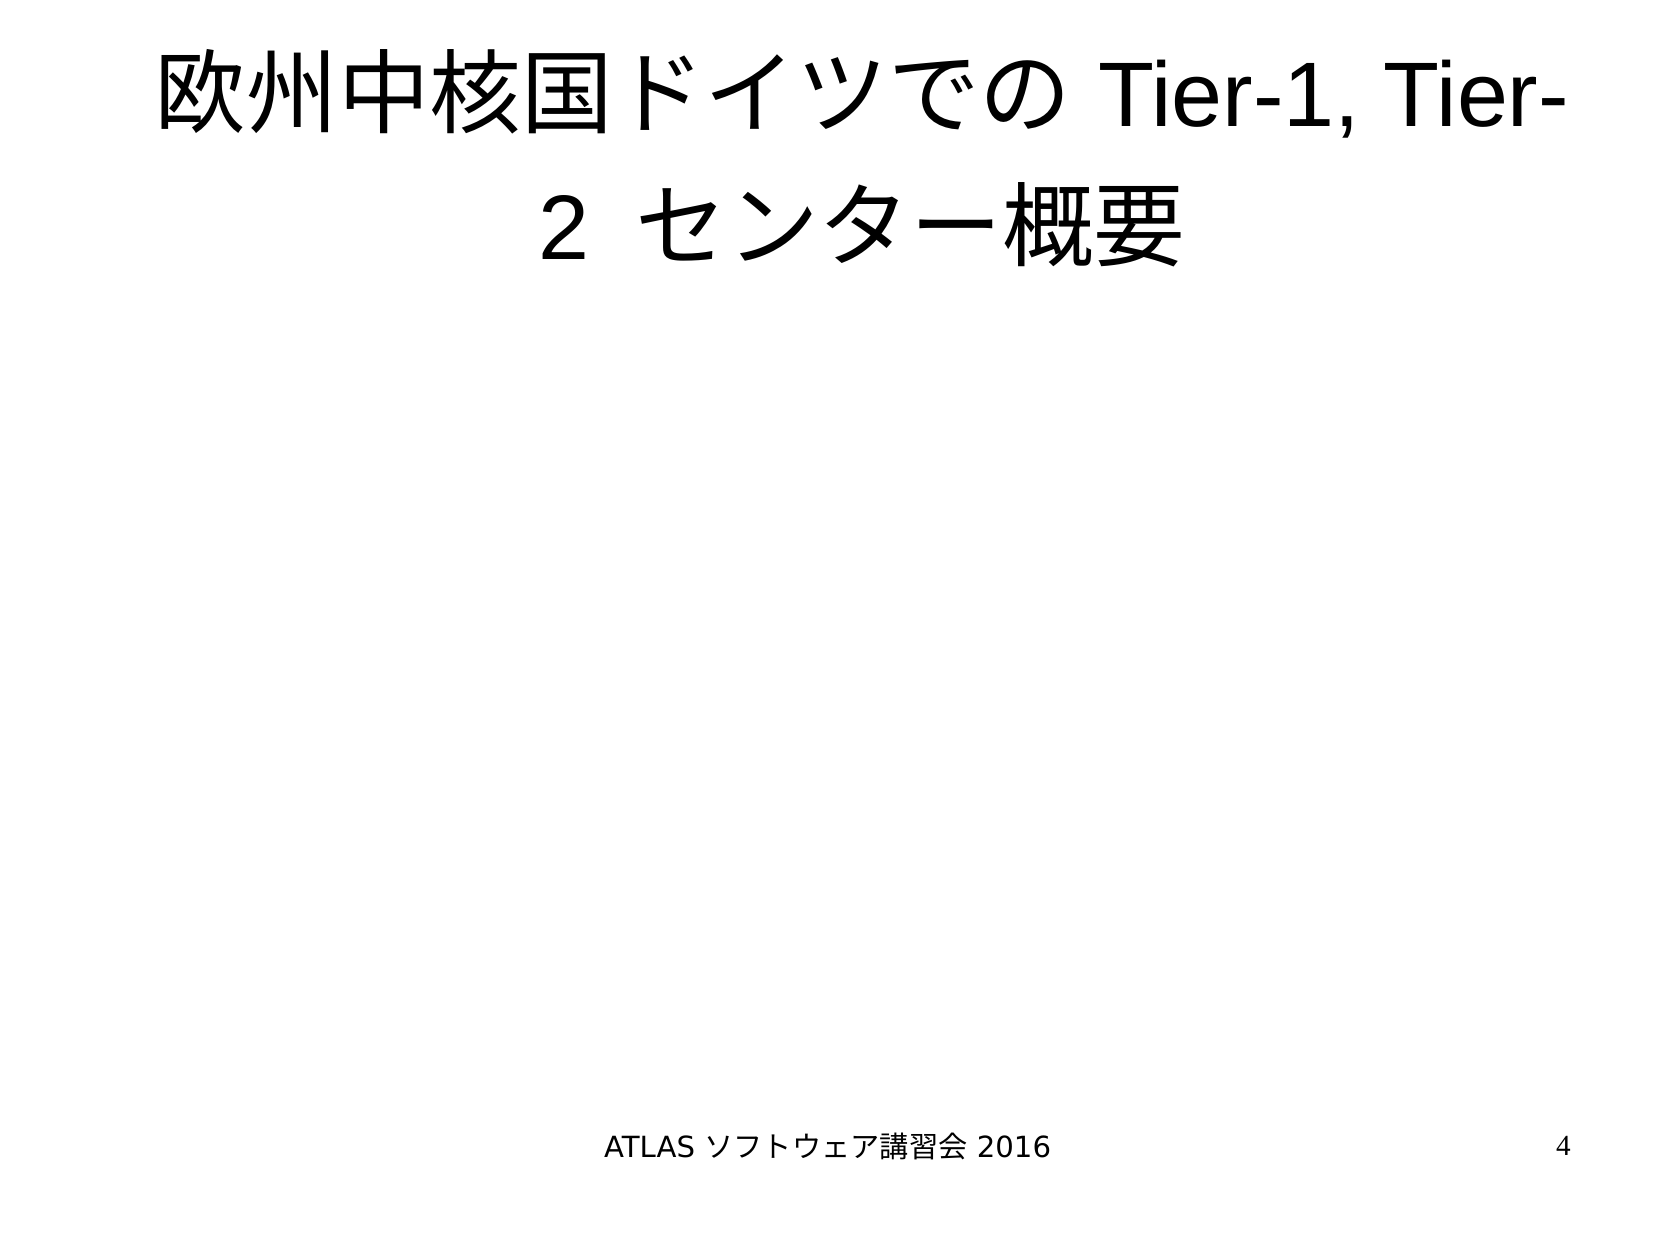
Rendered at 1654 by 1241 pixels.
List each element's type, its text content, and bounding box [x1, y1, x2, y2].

title 欧州中核国ドイツでのTier-1, Tier-2 センター概要 [82, 35, 1571, 271]
